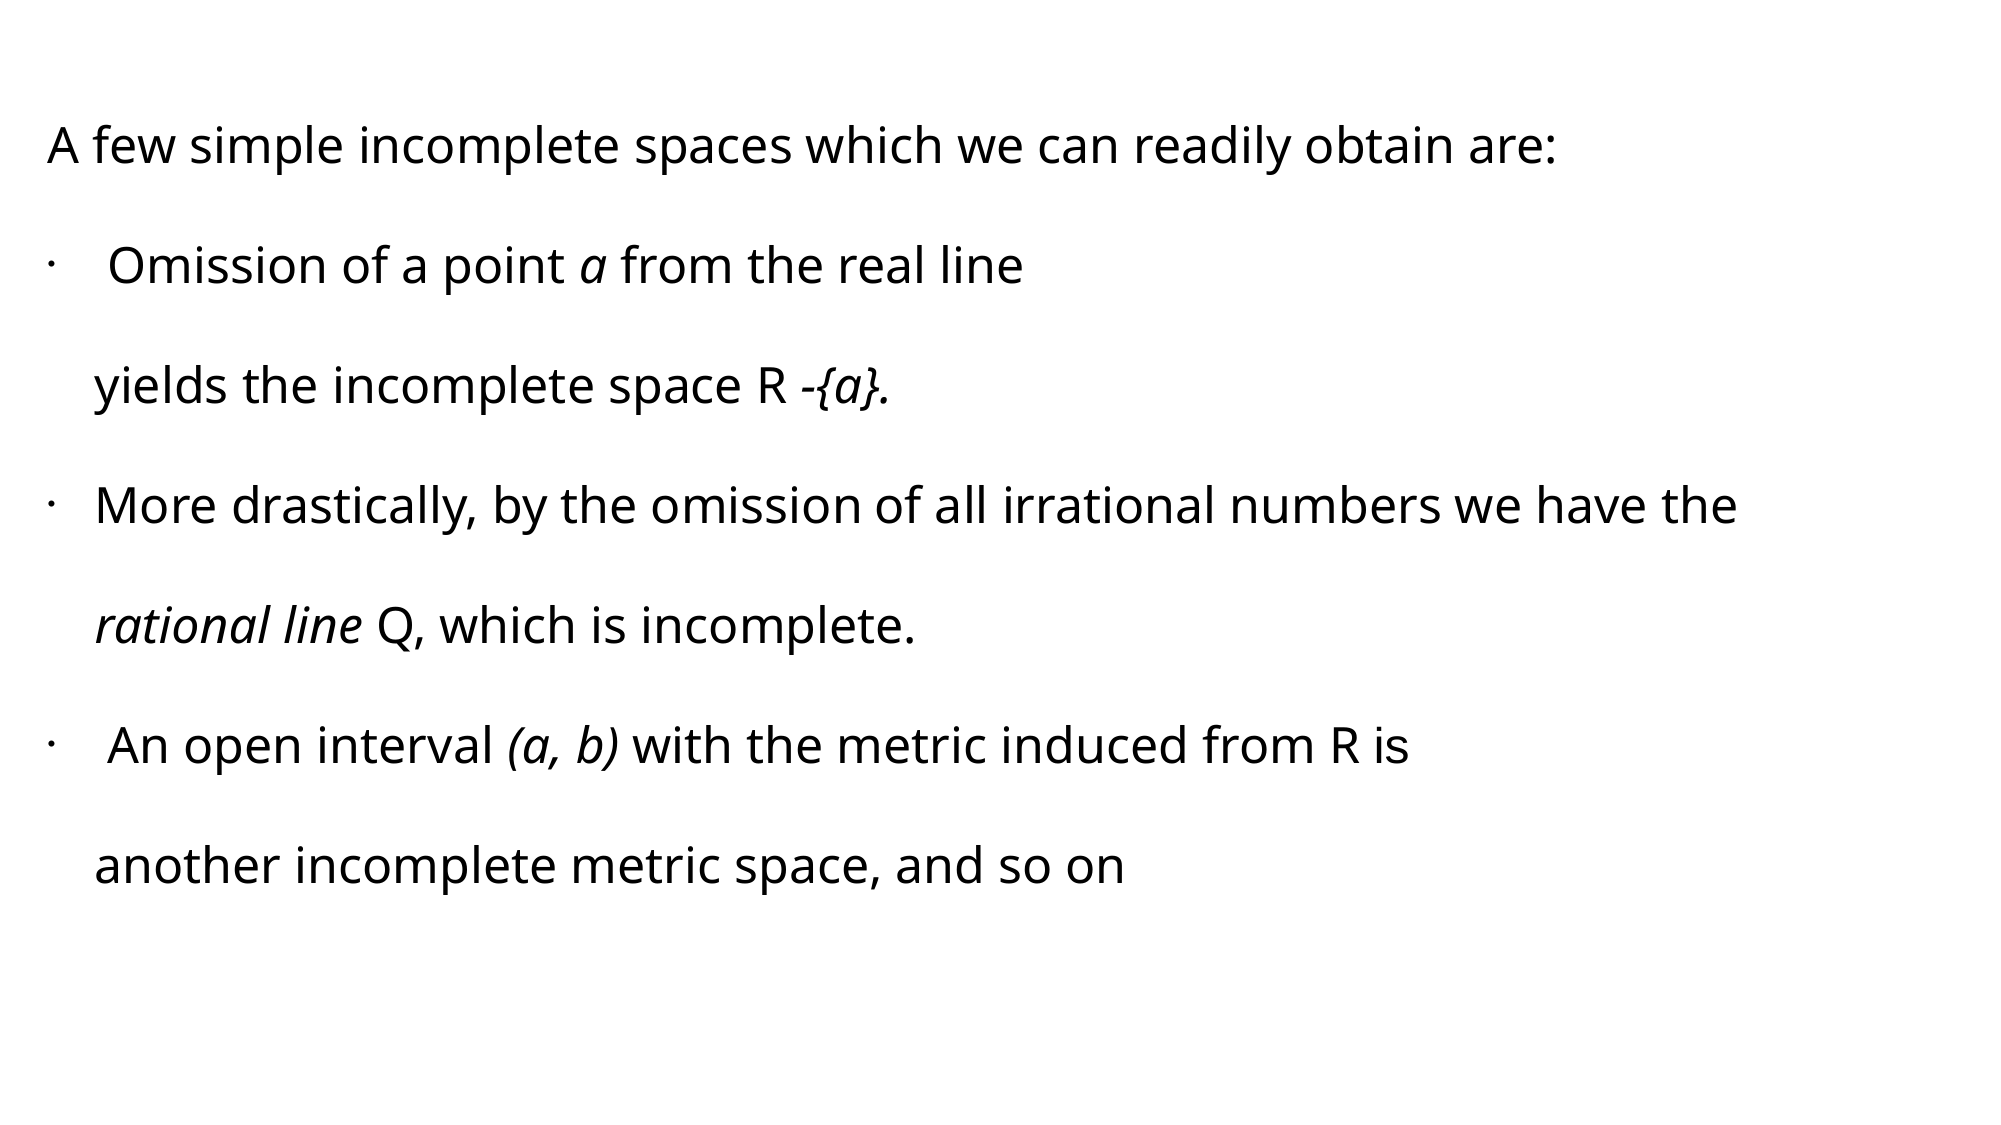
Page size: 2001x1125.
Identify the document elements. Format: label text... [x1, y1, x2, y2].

text_box A few simple incomplete spaces which we can readily obtain are: Omission of a point a from the real line yields the incomplete space R -{a}. More drastically, by the omission of all irrational numbers we have the rational line Q, which is incomplete. An open interval (a, b) with the metric induced from R is another incomplete metric space, and so on [32, 46, 1836, 1061]
